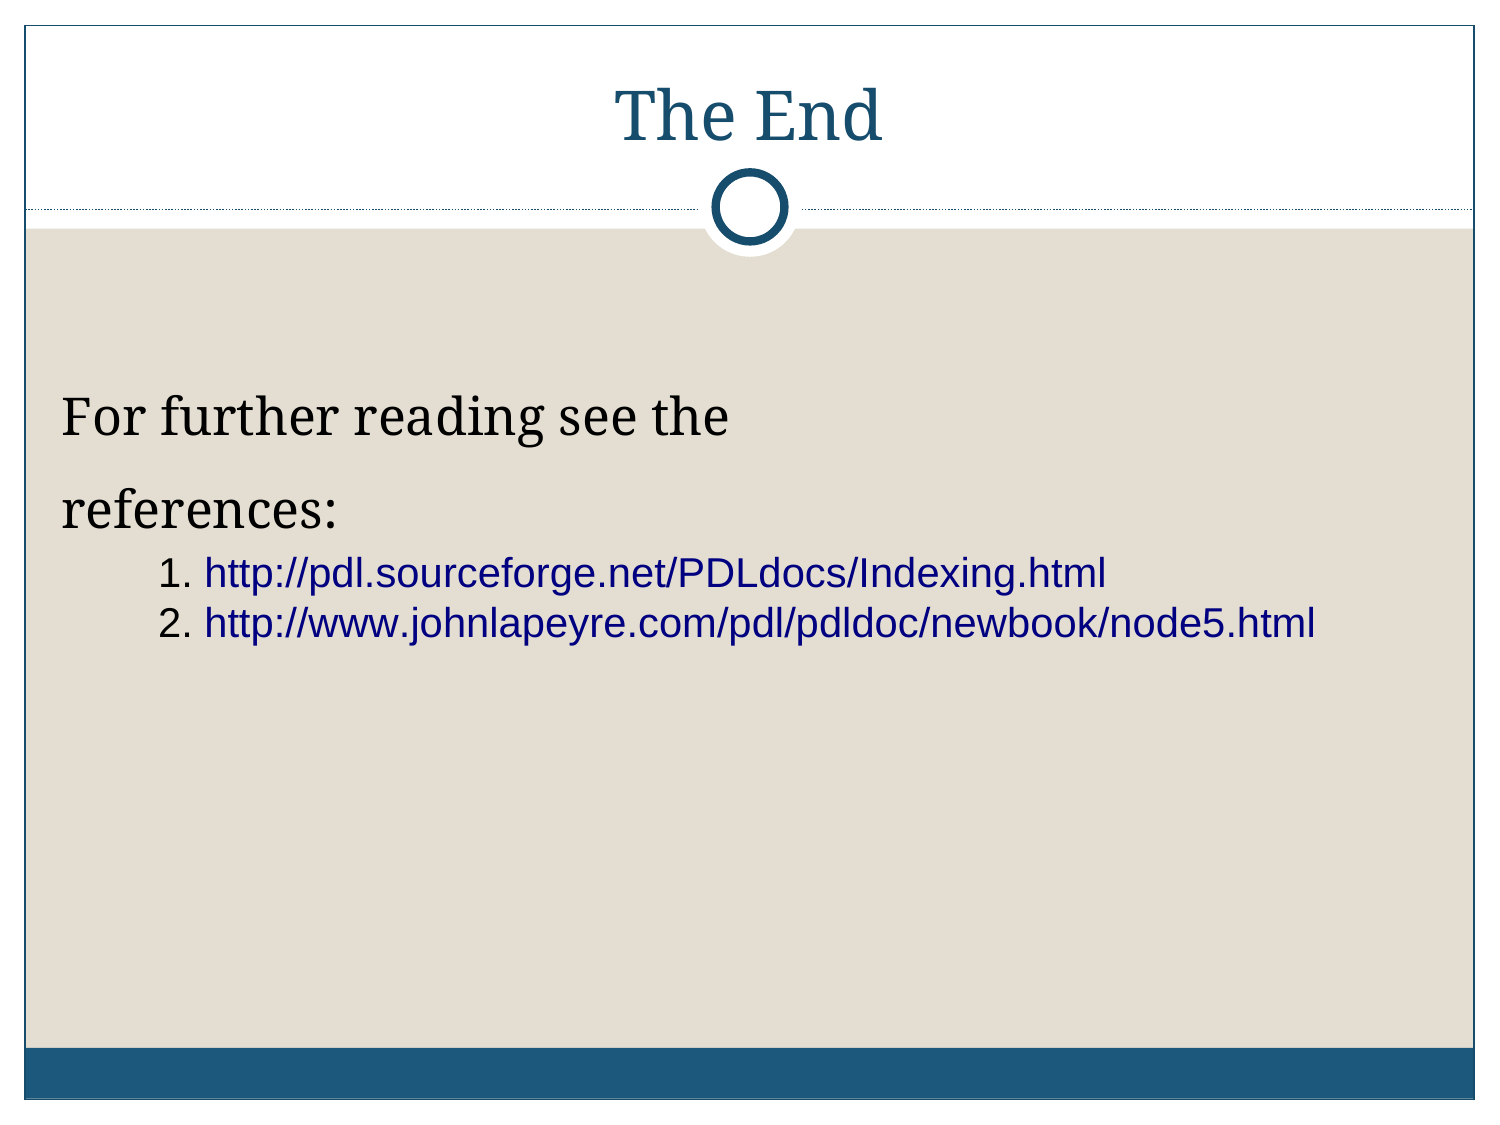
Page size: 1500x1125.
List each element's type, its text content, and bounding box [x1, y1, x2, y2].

text_box 1. http://pdl.sourceforge.net/PDLdocs/Indexing.html 2. http://www.johnlapeyre.com/pdl/pdldoc/newbook/node5.html [143, 538, 1341, 657]
text_box For further reading see the references: [46, 344, 928, 528]
title The End [49, 37, 1450, 163]
